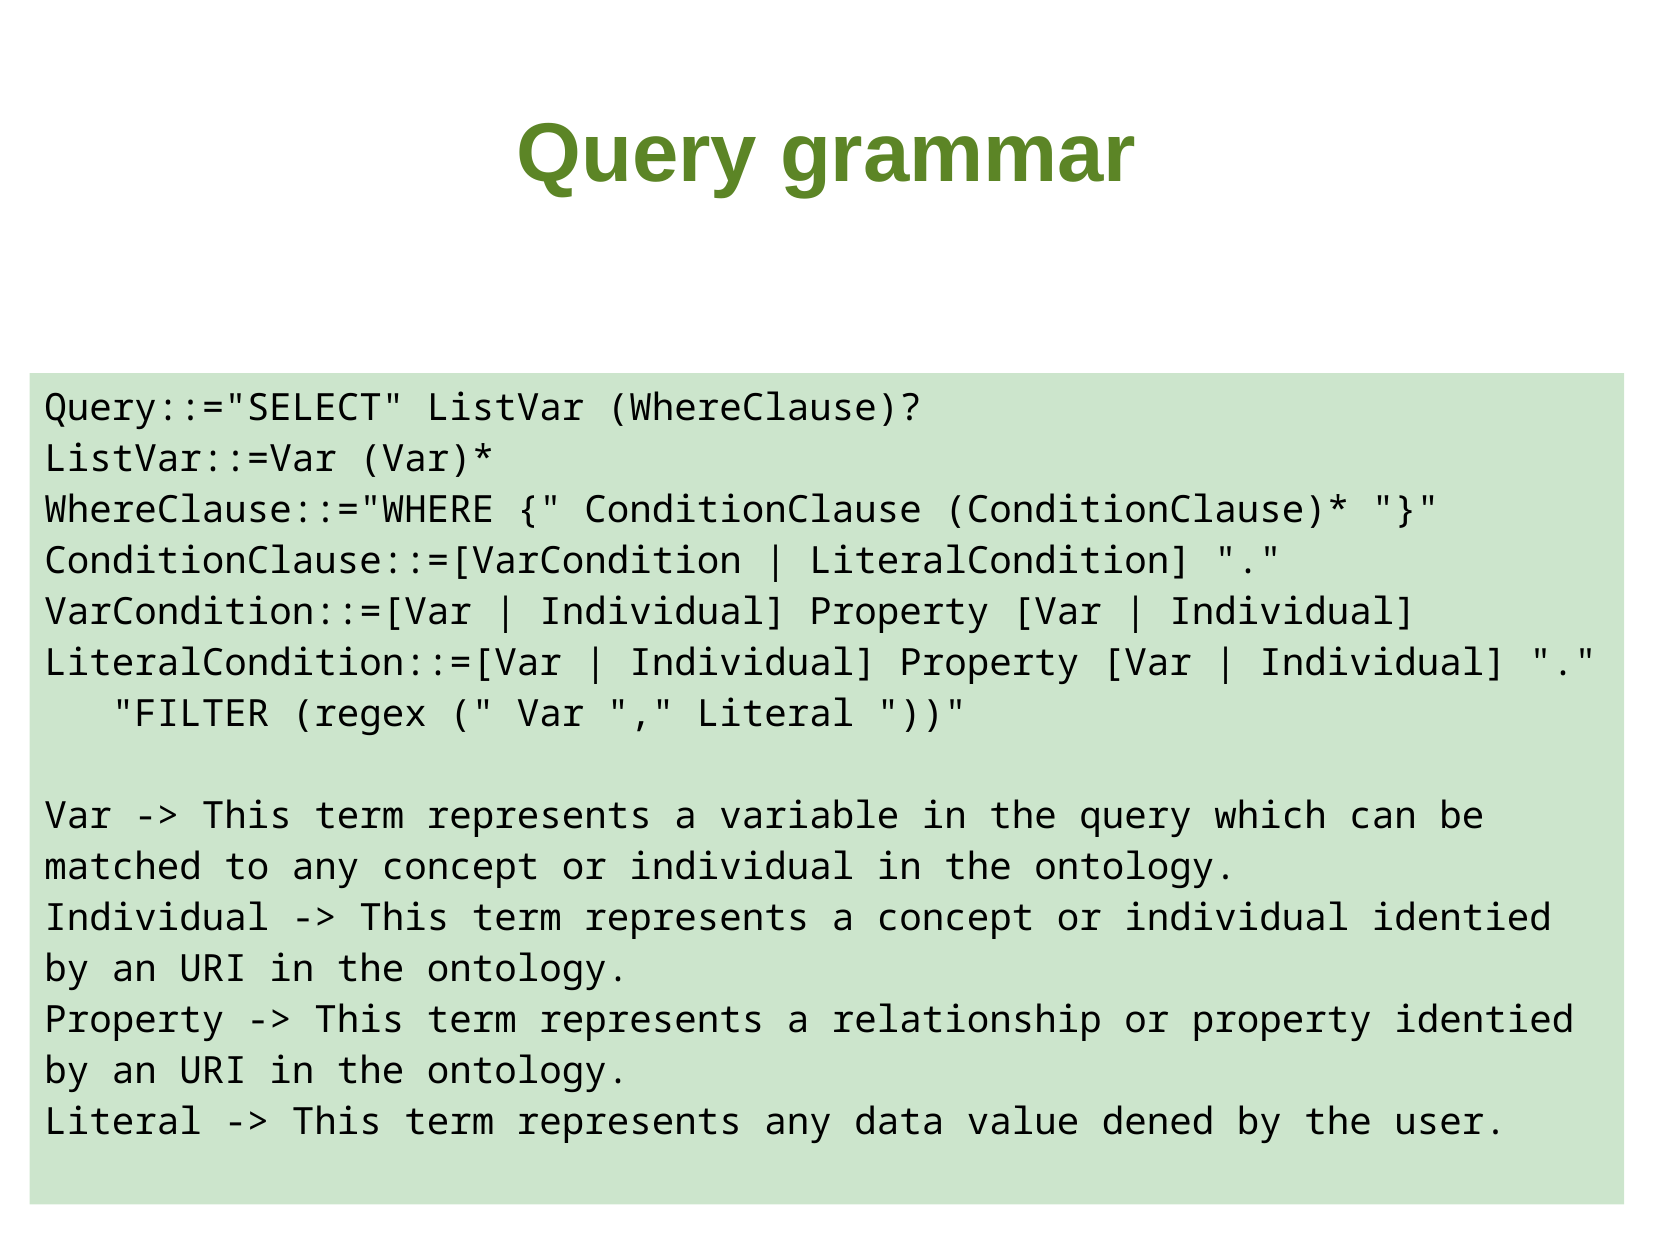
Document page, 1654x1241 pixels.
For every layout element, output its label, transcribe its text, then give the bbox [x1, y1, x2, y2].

title Query grammar [82, 56, 1571, 250]
text_box Query::="SELECT" ListVar (WhereClause)? ListVar::=Var (Var)* WhereClause::="WHERE {" ConditionClause (ConditionClause)* "}" ConditionClause::=[VarCondition | LiteralCondition] "." VarCondition::=[Var | Individual] Property [Var | Individual] LiteralCondition::=[Var | Individual] Property [Var | Individual] "." "FILTER (regex (" Var "," Literal "))" Var -> This term represents a variable in the query which can be matched to any concept or individual in the ontology. Individual -> This term represents a concept or individual identied by an URI in the ontology. Property -> This term represents a relationship or property identied by an URI in the ontology. Literal -> This term represents any data value dened by the user. [29, 373, 1625, 1004]
